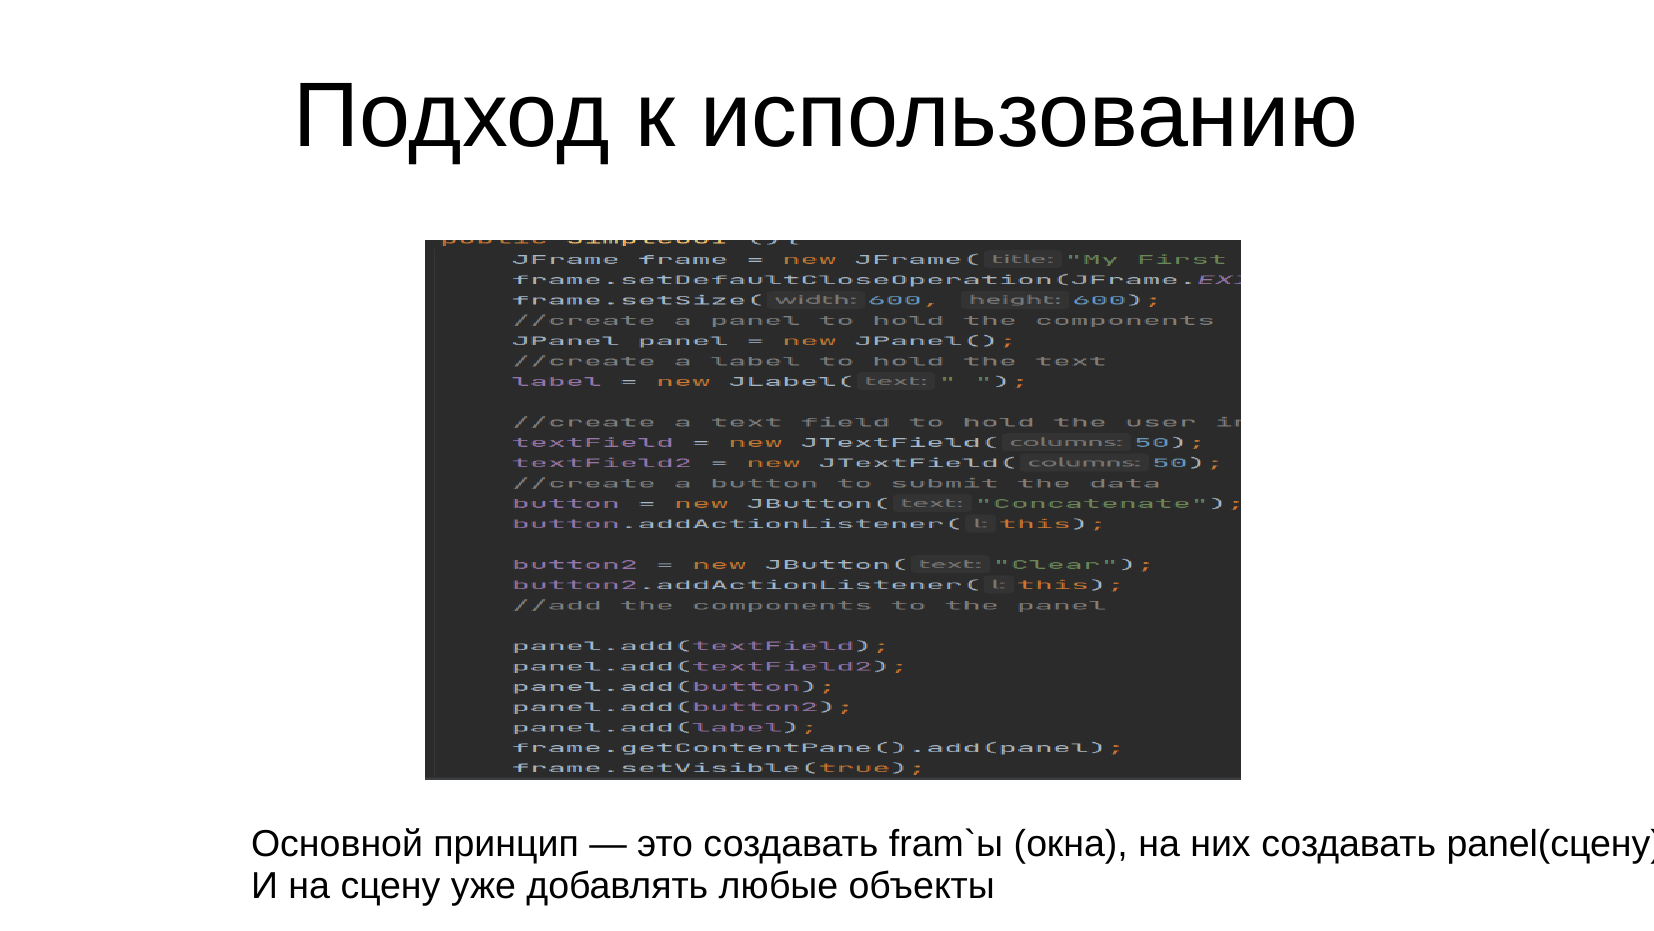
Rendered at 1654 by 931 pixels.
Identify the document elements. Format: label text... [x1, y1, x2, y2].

picture [425, 240, 1241, 780]
text_box Основной принцип — это создавать fram`ы (окна), на них создавать panel(сцену) И на сцену уже добавлять любые объекты [236, 814, 1654, 931]
title Подход к использованию [82, 37, 1571, 193]
